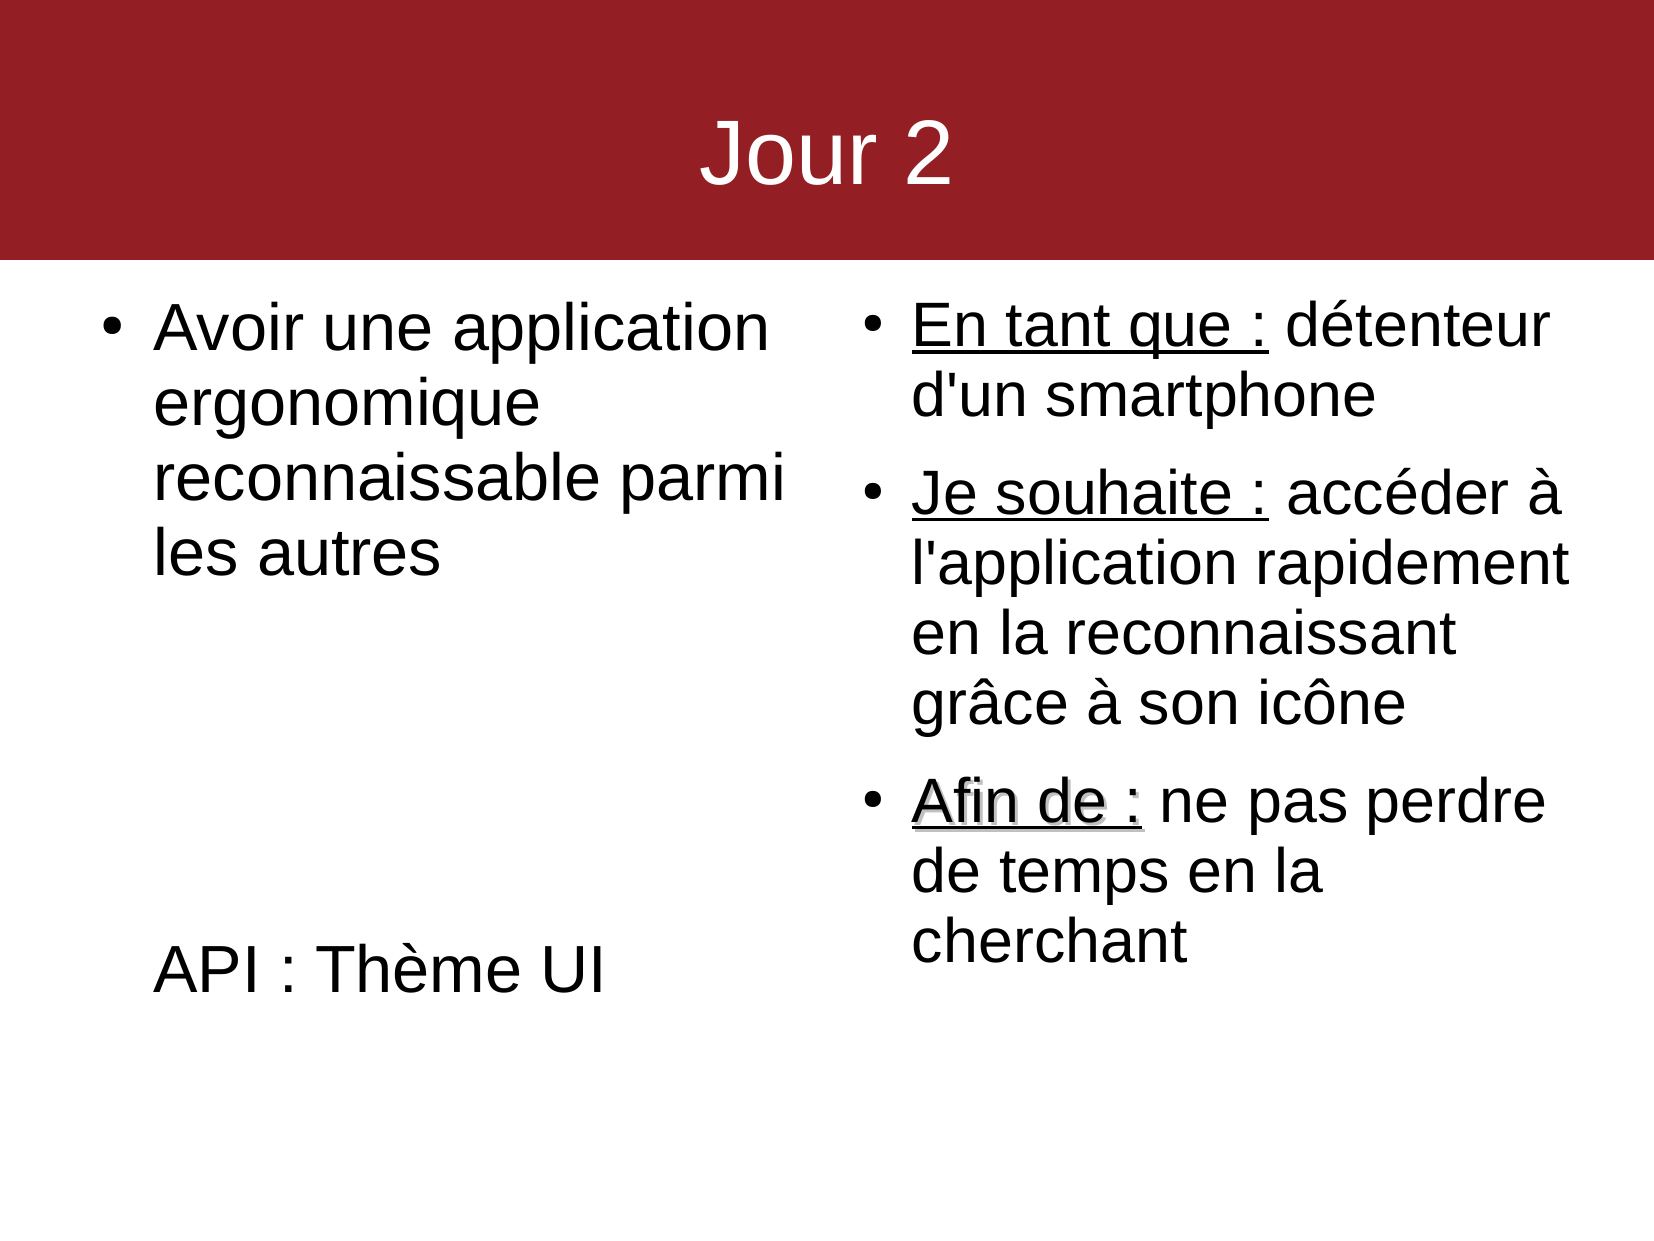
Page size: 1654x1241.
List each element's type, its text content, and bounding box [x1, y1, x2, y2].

title Jour 2 [82, 49, 1571, 257]
text_box [0, 0, 1654, 260]
list Avoir une application ergonomique reconnaissable parmi les autres API : Thème UI [82, 290, 809, 1010]
list En tant que : détenteur d'un smartphone Je souhaite : accéder à l'application rapidement en la reconnaissant grâce à son icône Afin de : ne pas perdre de temps en la cherchant [845, 290, 1572, 1010]
